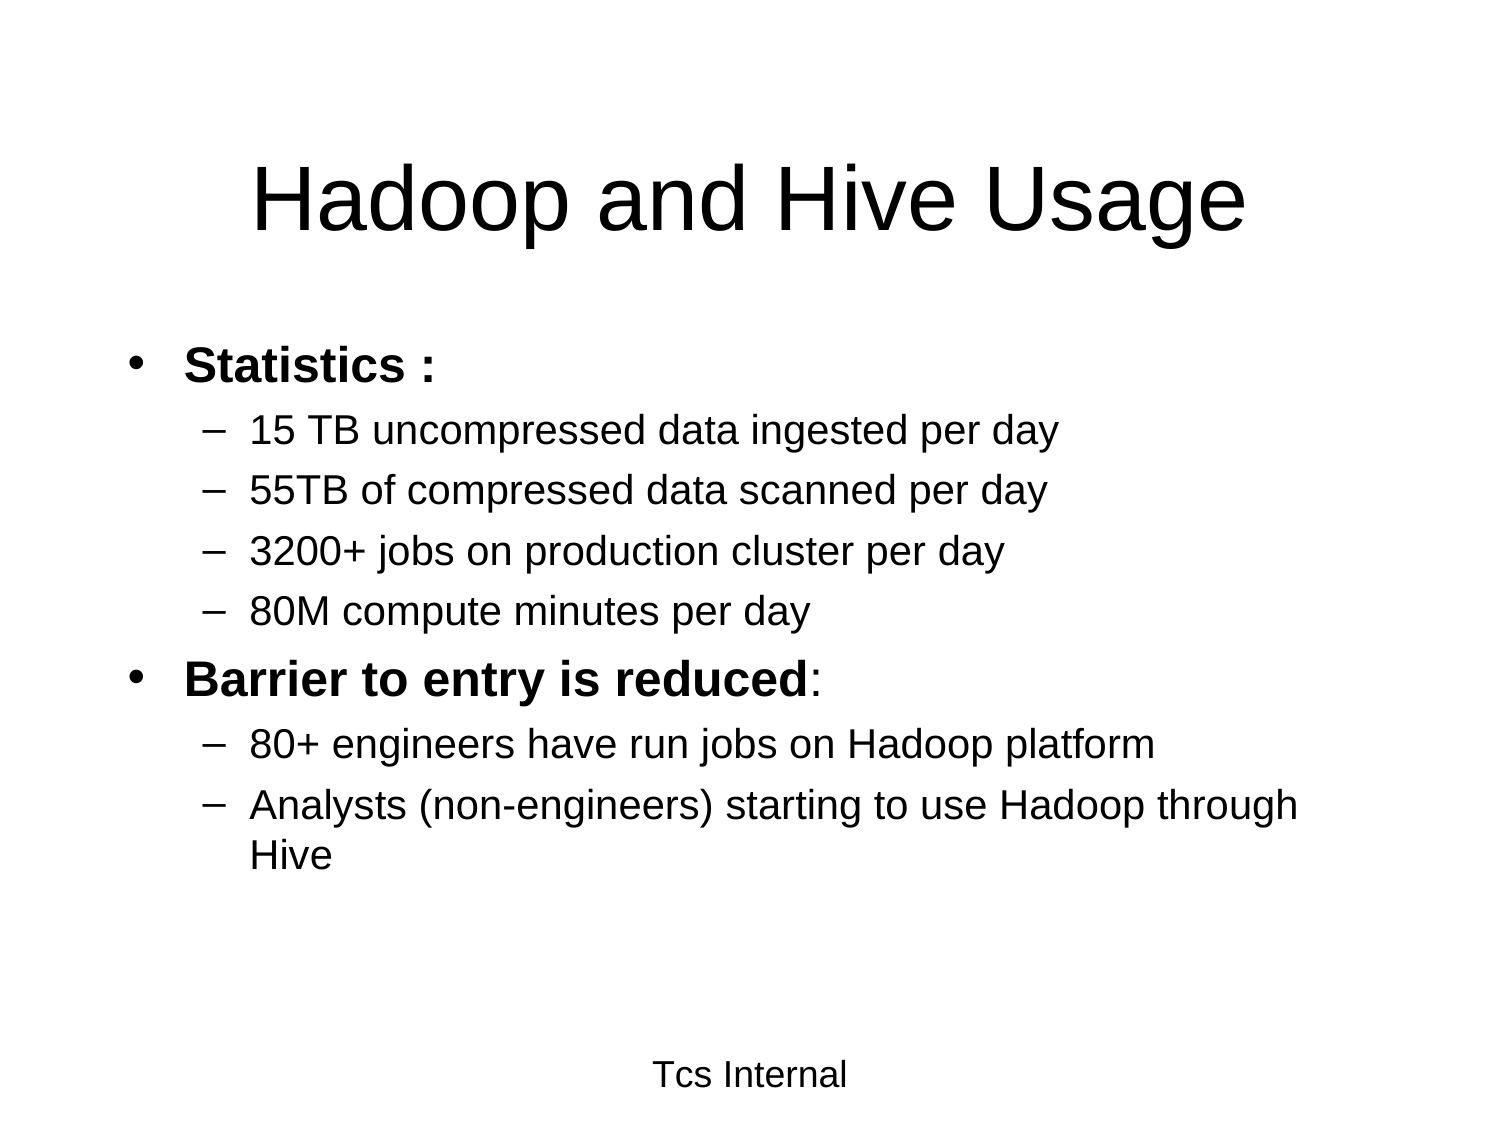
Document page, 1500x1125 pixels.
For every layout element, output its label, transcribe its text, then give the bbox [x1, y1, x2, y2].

title Hadoop and Hive Usage [112, 99, 1388, 288]
list Statistics : 15 TB uncompressed data ingested per day 55TB of compressed data scanned per day 3200+ jobs on production cluster per day 80M compute minutes per day Barrier to entry is reduced: 80+ engineers have run jobs on Hadoop platform Analysts (non-engineers) starting to use Hadoop through Hive [112, 324, 1388, 1001]
